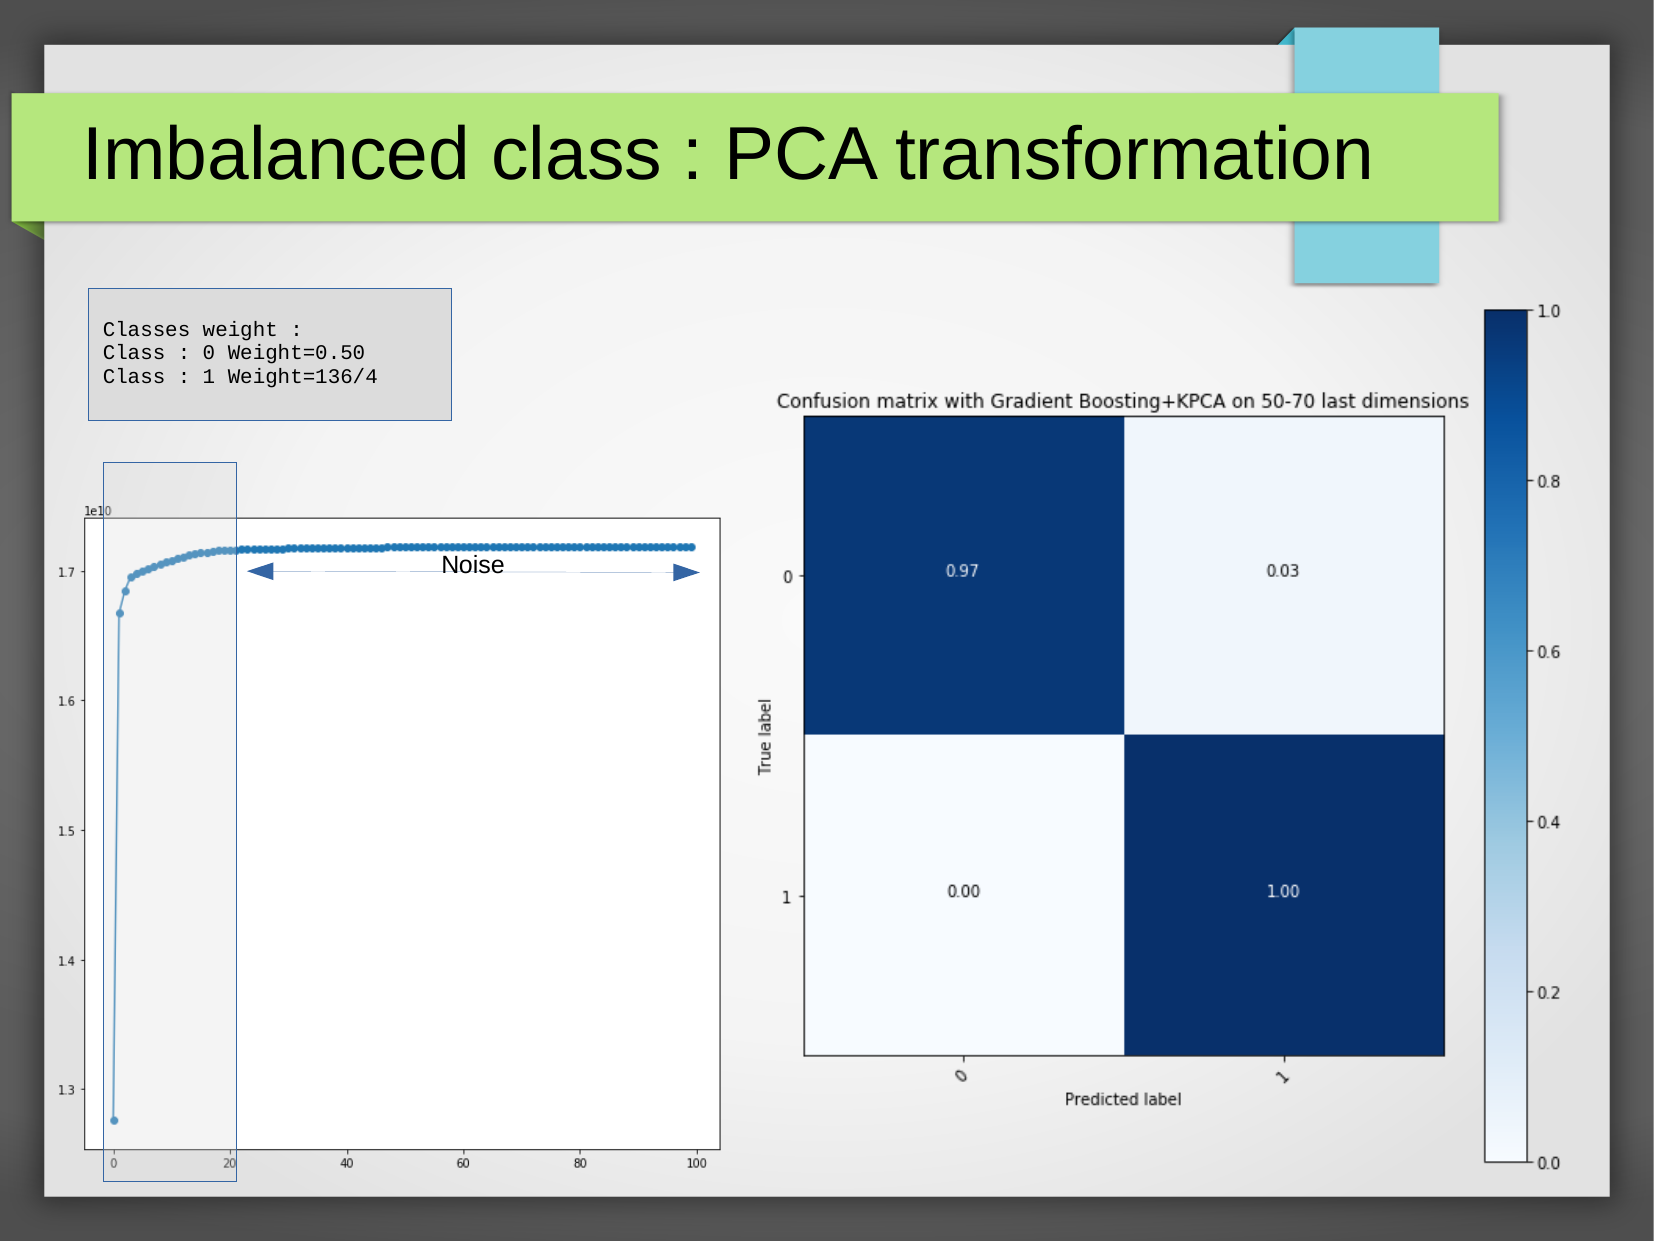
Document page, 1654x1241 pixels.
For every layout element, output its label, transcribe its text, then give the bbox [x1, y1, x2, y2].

picture [0, 0, 1654, 1241]
text_box Classes weight : Class : 0 Weight=0.50 Class : 1 Weight=136/4 [88, 288, 452, 421]
title Imbalanced class : PCA transformation [82, 69, 1533, 238]
text_box [103, 462, 237, 1182]
